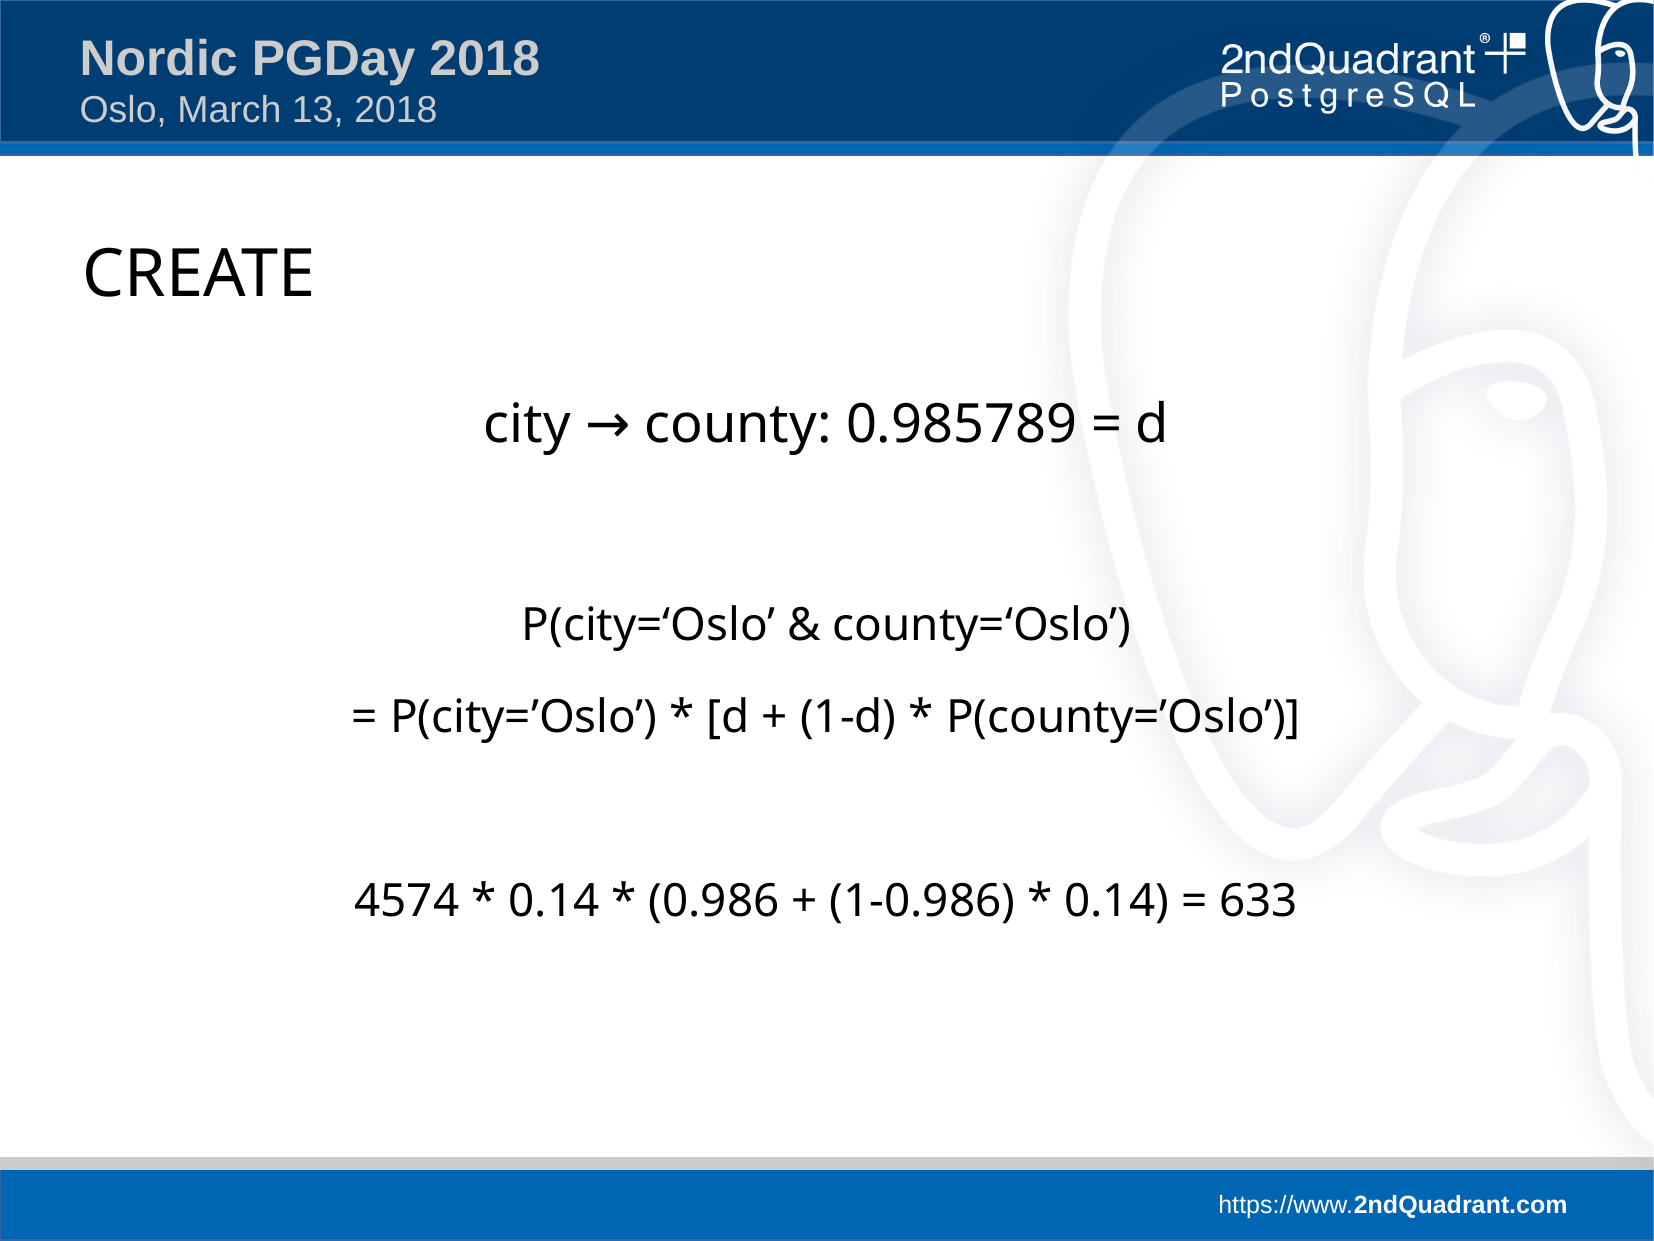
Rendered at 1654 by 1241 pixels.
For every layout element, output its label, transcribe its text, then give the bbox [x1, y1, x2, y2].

list city → county: 0.985789 = d P(city=‘Oslo’ & county=‘Oslo’) = P(city=’Oslo’) * [d + (1-d) * P(county=’Oslo’)] 4574 * 0.14 * (0.986 + (1-0.986) * 0.14) = 633 [82, 384, 1571, 1104]
title CREATE [82, 167, 1571, 375]
picture [632, 0, 1654, 1241]
